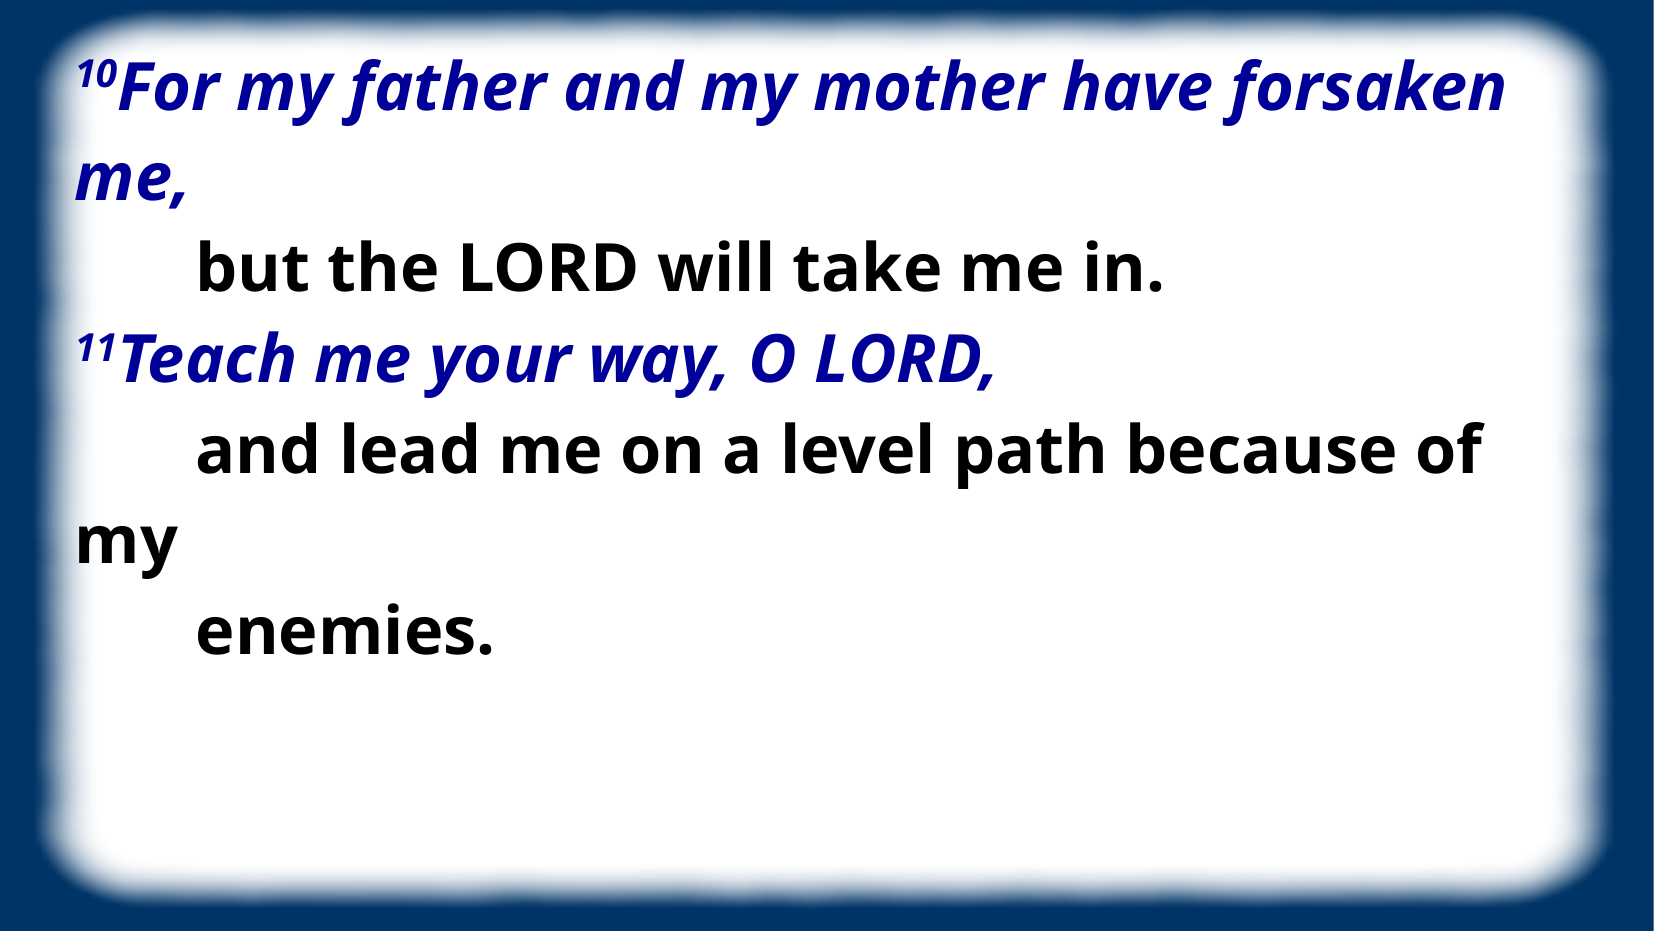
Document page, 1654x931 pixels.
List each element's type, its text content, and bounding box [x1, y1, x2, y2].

text_box 10For my father and my mother have forsaken me, but the LORD will take me in. 11Teach me your way, O LORD, and lead me on a level path because of my enemies. [60, 31, 1576, 496]
picture [0, 0, 1654, 931]
